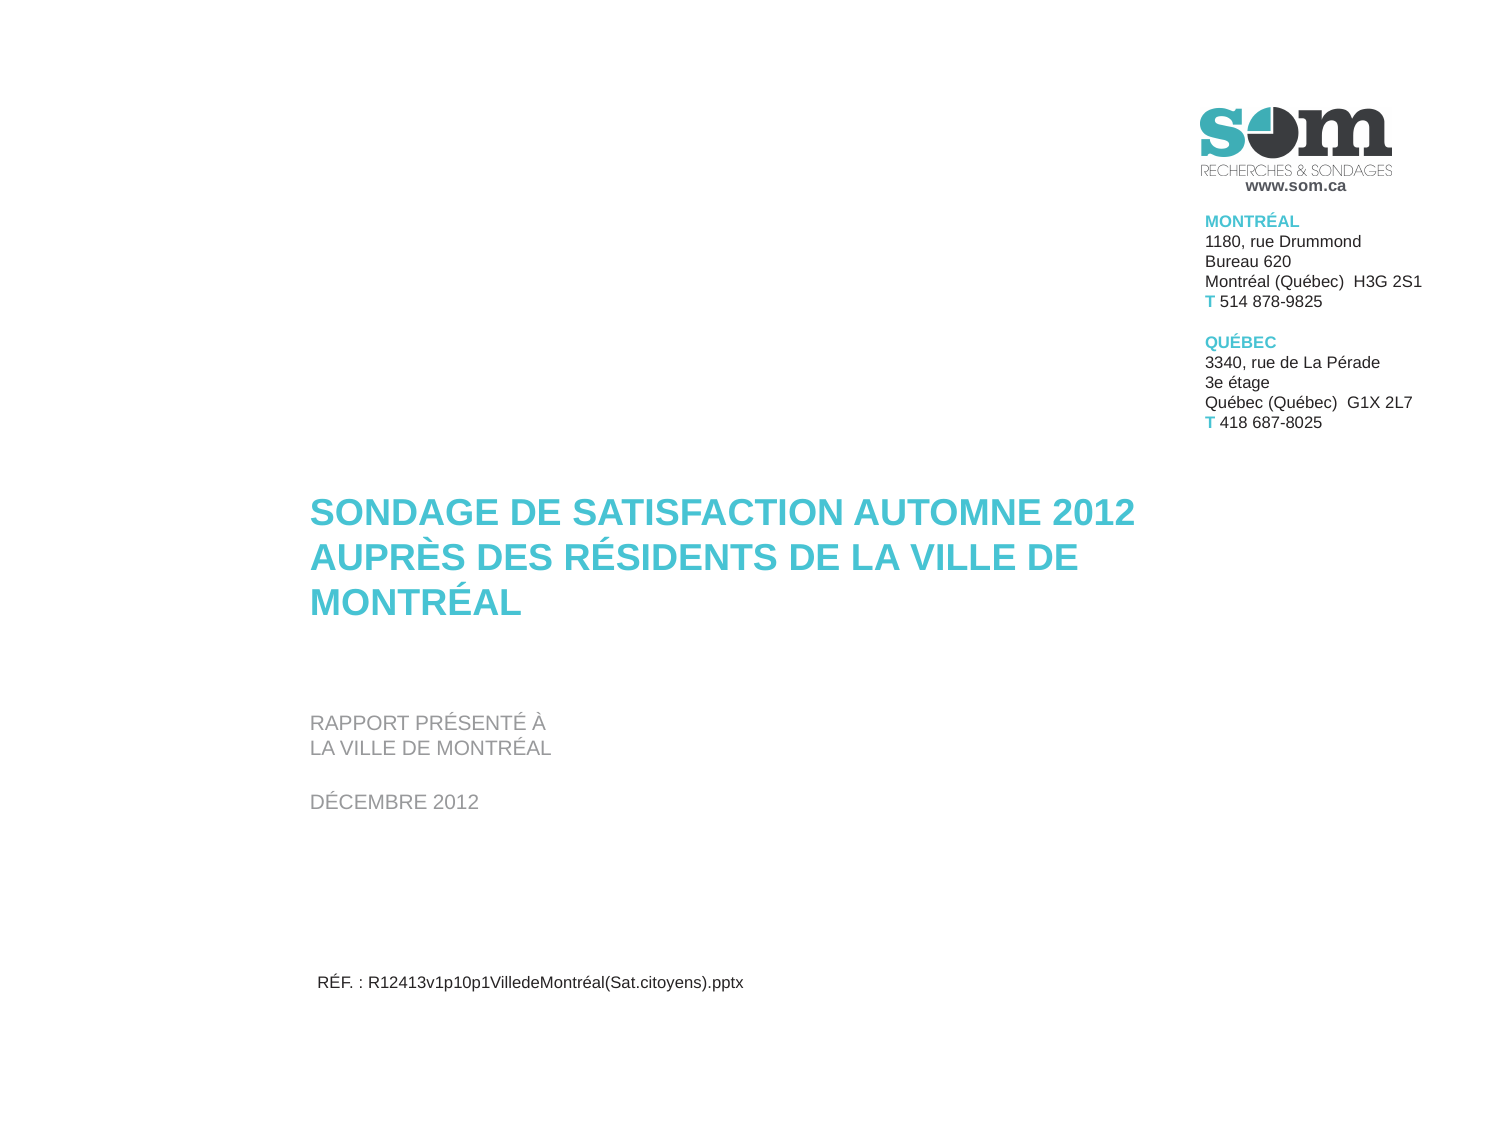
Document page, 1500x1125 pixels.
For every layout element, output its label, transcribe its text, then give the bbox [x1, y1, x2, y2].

subtitle RAPPORT PRÉSENTÉ À LA VILLE DE MONTRÉAL DÉCEMBRE 2012 [294, 702, 1275, 925]
title SONDAGE DE SATISFACTION AUTOMNE 2012 AUPRÈS DES RÉSIDENTS DE LA VILLE DE MONTRÉAL [294, 408, 1156, 631]
picture [1200, 107, 1392, 176]
text_box RÉF. : R12413v1p10p1VilledeMontréal(Sat.citoyens).pptx [302, 964, 760, 1000]
